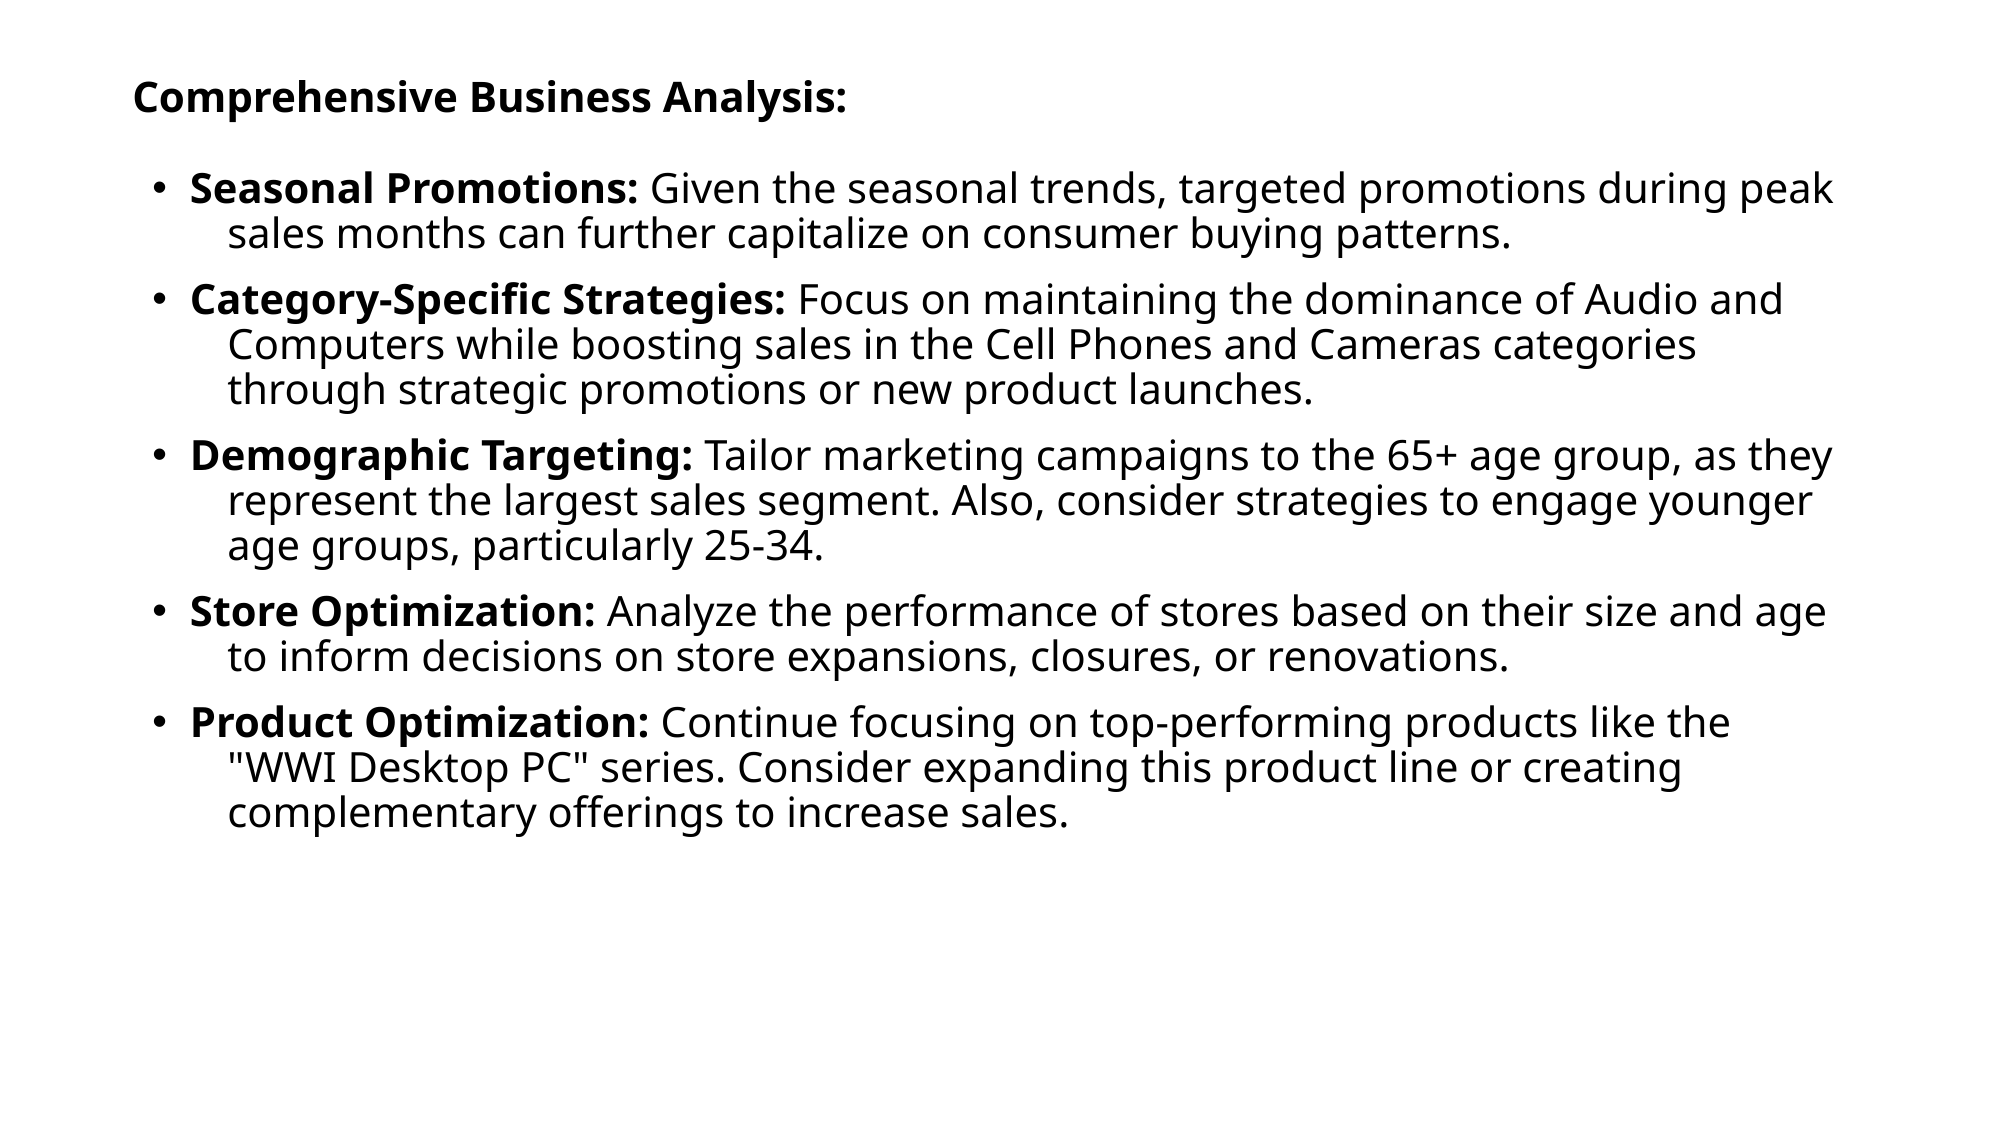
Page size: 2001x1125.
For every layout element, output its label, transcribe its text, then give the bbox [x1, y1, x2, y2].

title Comprehensive Business Analysis: [117, 0, 1843, 131]
list Seasonal Promotions: Given the seasonal trends, targeted promotions during peak sales months can further capitalize on consumer buying patterns. Category-Specific Strategies: Focus on maintaining the dominance of Audio and Computers while boosting sales in the Cell Phones and Cameras categories through strategic promotions or new product launches. Demographic Targeting: Tailor marketing campaigns to the 65+ age group, as they represent the largest sales segment. Also, consider strategies to engage younger age groups, particularly 25-34. Store Optimization: Analyze the performance of stores based on their size and age to inform decisions on store expansions, closures, or renovations. Product Optimization: Continue focusing on top-performing products like the "WWI Desktop PC" series. Consider expanding this product line or creating complementary offerings to increase sales. [137, 159, 1863, 1014]
